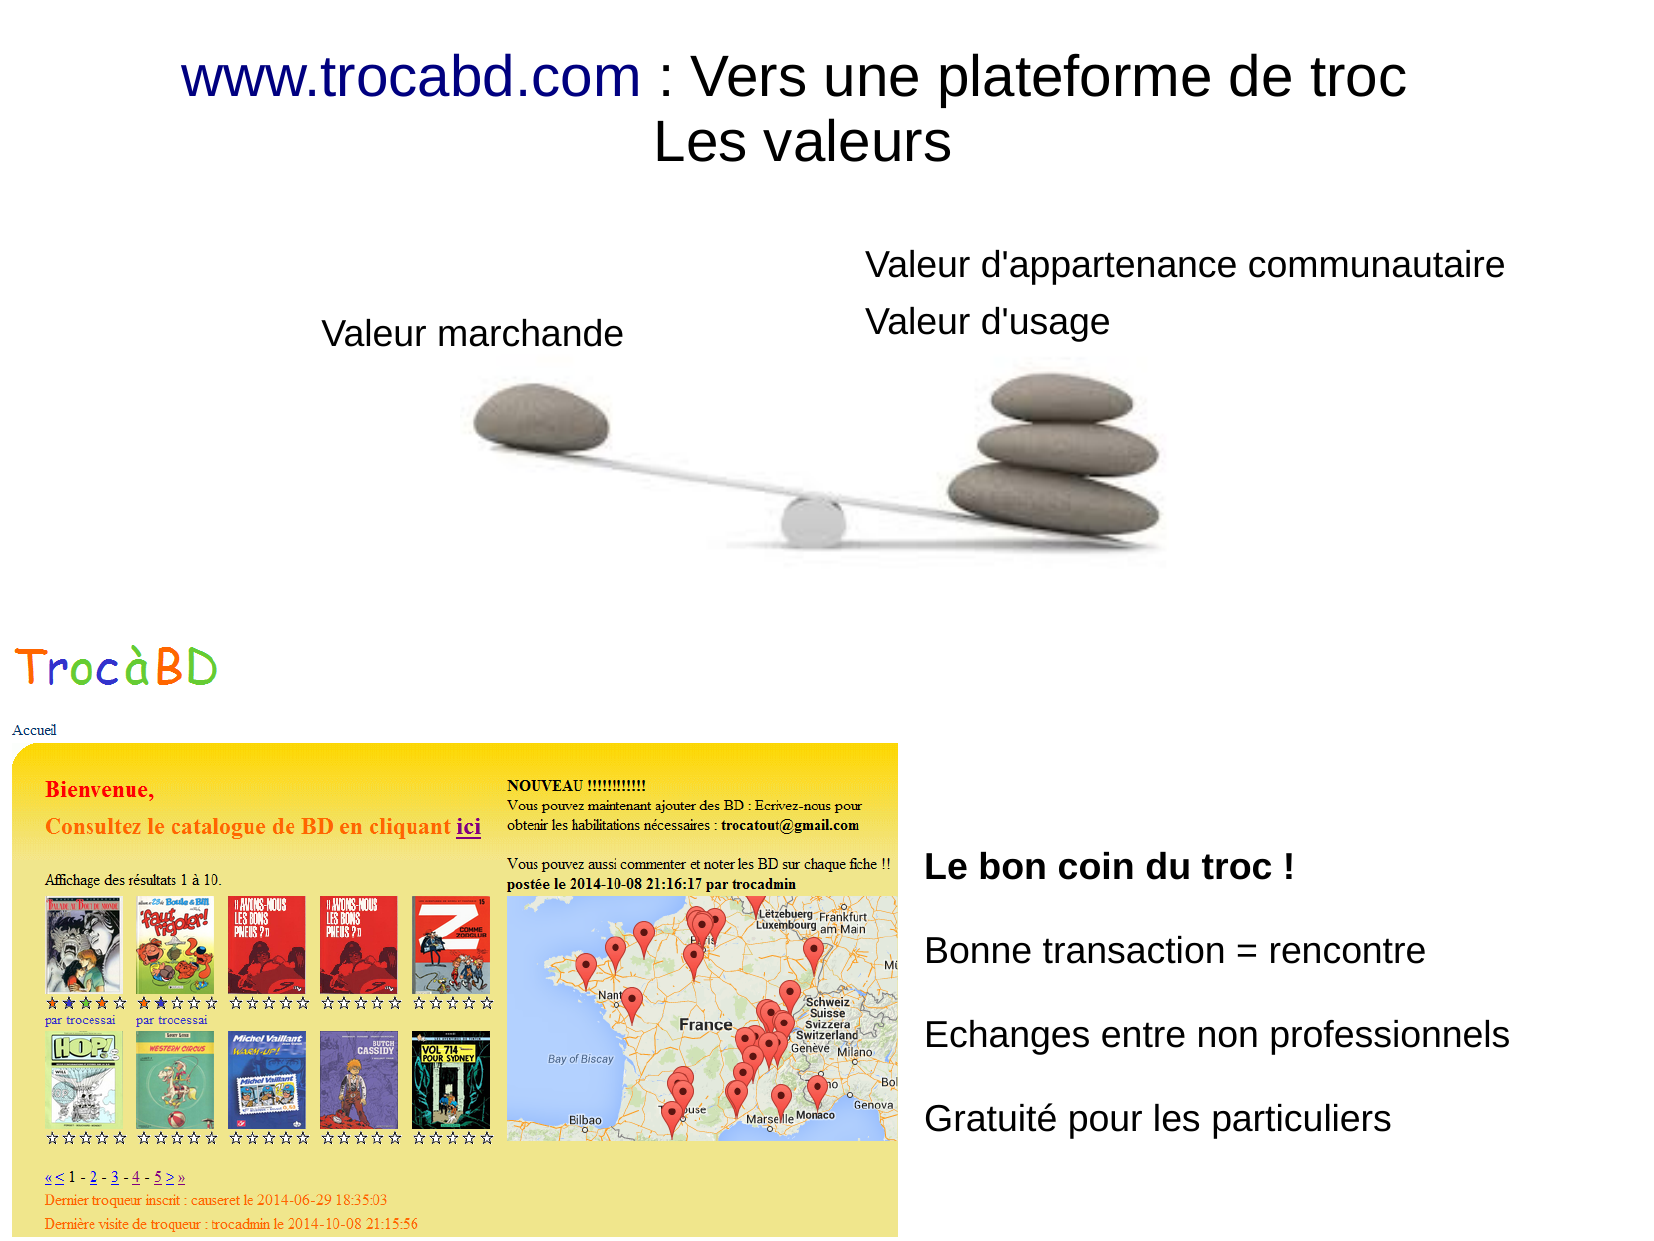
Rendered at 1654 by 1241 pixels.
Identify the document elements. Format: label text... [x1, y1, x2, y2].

title www.trocabd.com : Vers une plateforme de troc Les valeurs [59, 5, 1548, 213]
text_box Le bon coin du troc ! Bonne transaction = rencontre Echanges entre non professionnels Gratuité pour les particuliers [909, 838, 1630, 1149]
text_box Valeur d'usage [850, 294, 1205, 350]
text_box Valeur d'appartenance communautaire [850, 236, 1536, 294]
text_box Valeur marchande [306, 304, 662, 362]
picture [11, 243, 1169, 1237]
